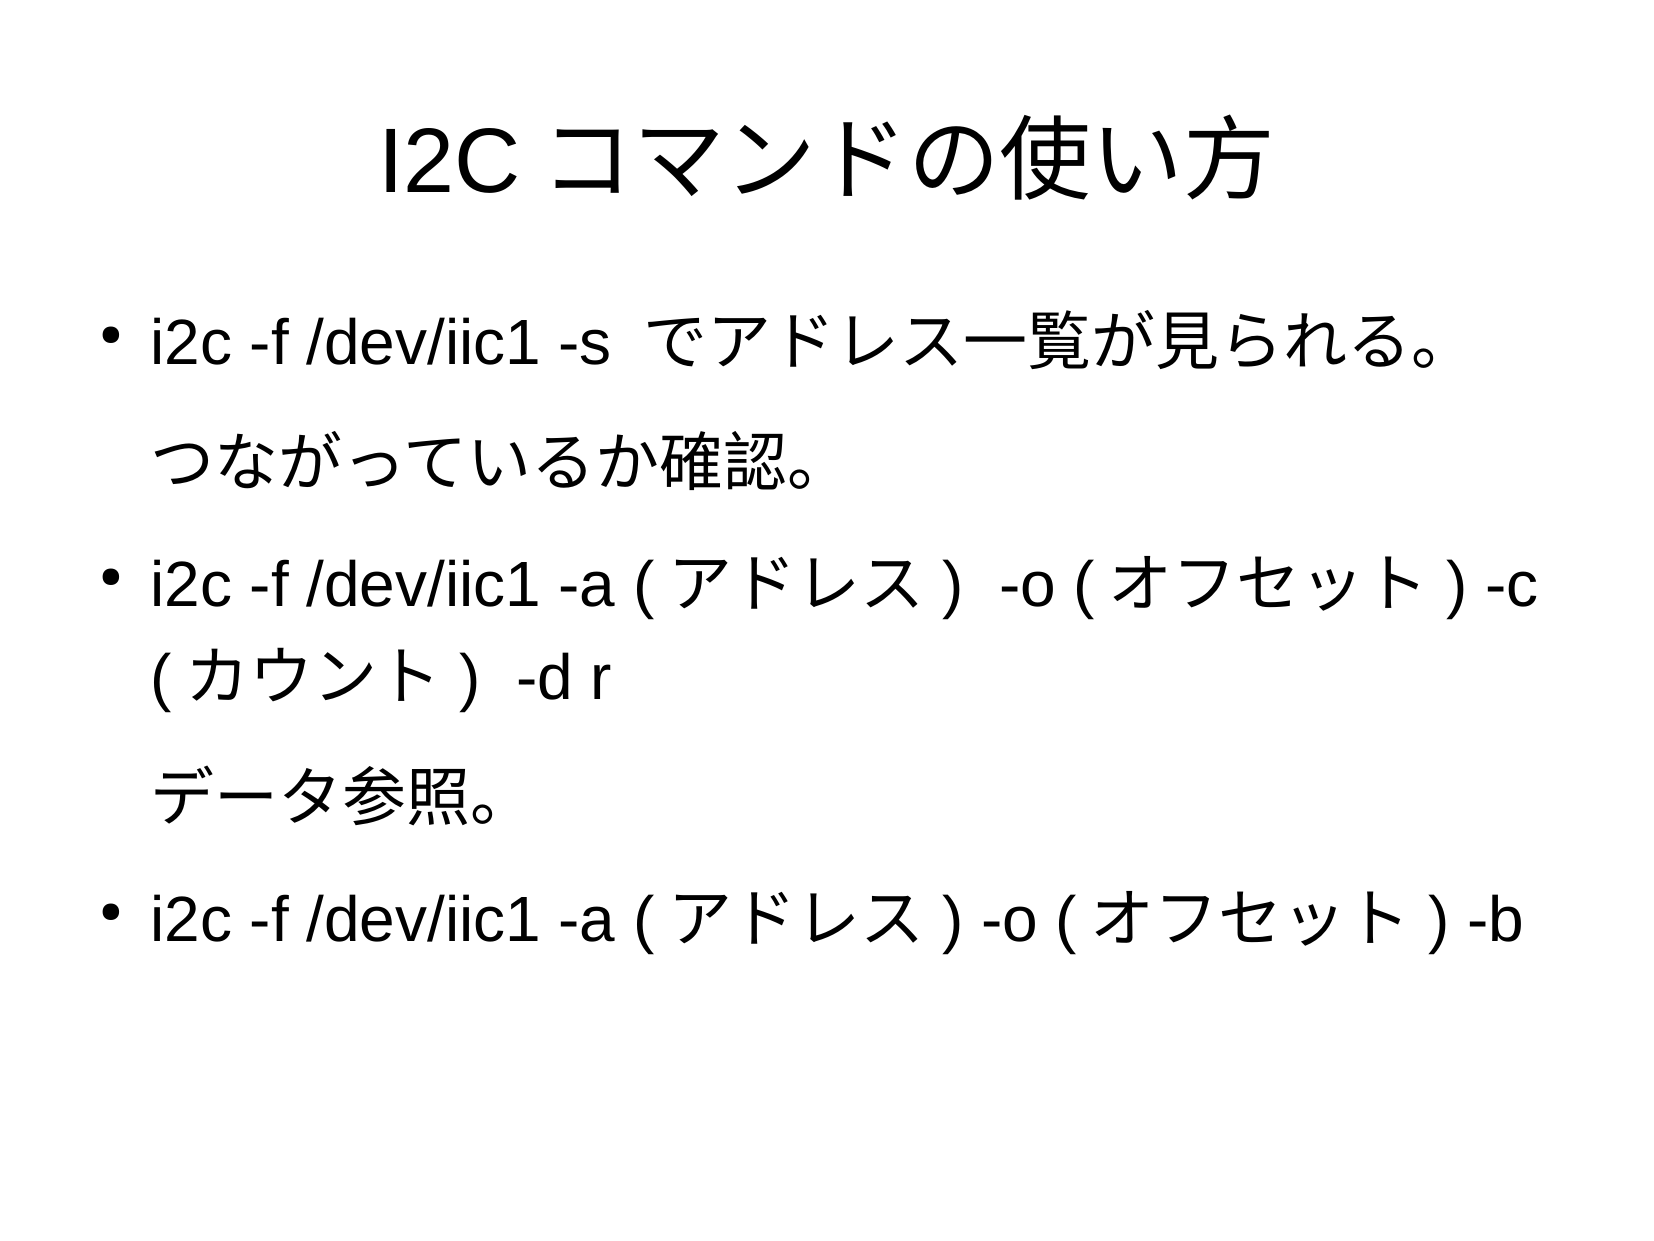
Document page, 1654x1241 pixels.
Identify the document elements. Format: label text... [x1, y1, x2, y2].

title I2Cコマンドの使い方 [82, 49, 1571, 257]
list i2c -f /dev/iic1 -s でアドレス一覧が見られる。 つながっているか確認。 i2c -f /dev/iic1 -a (アドレス) -o (オフセット) -c (カウント) -d r データ参照。 i2c -f /dev/iic1 -a (アドレス) -o (オフセット) -b [82, 290, 1571, 1010]
